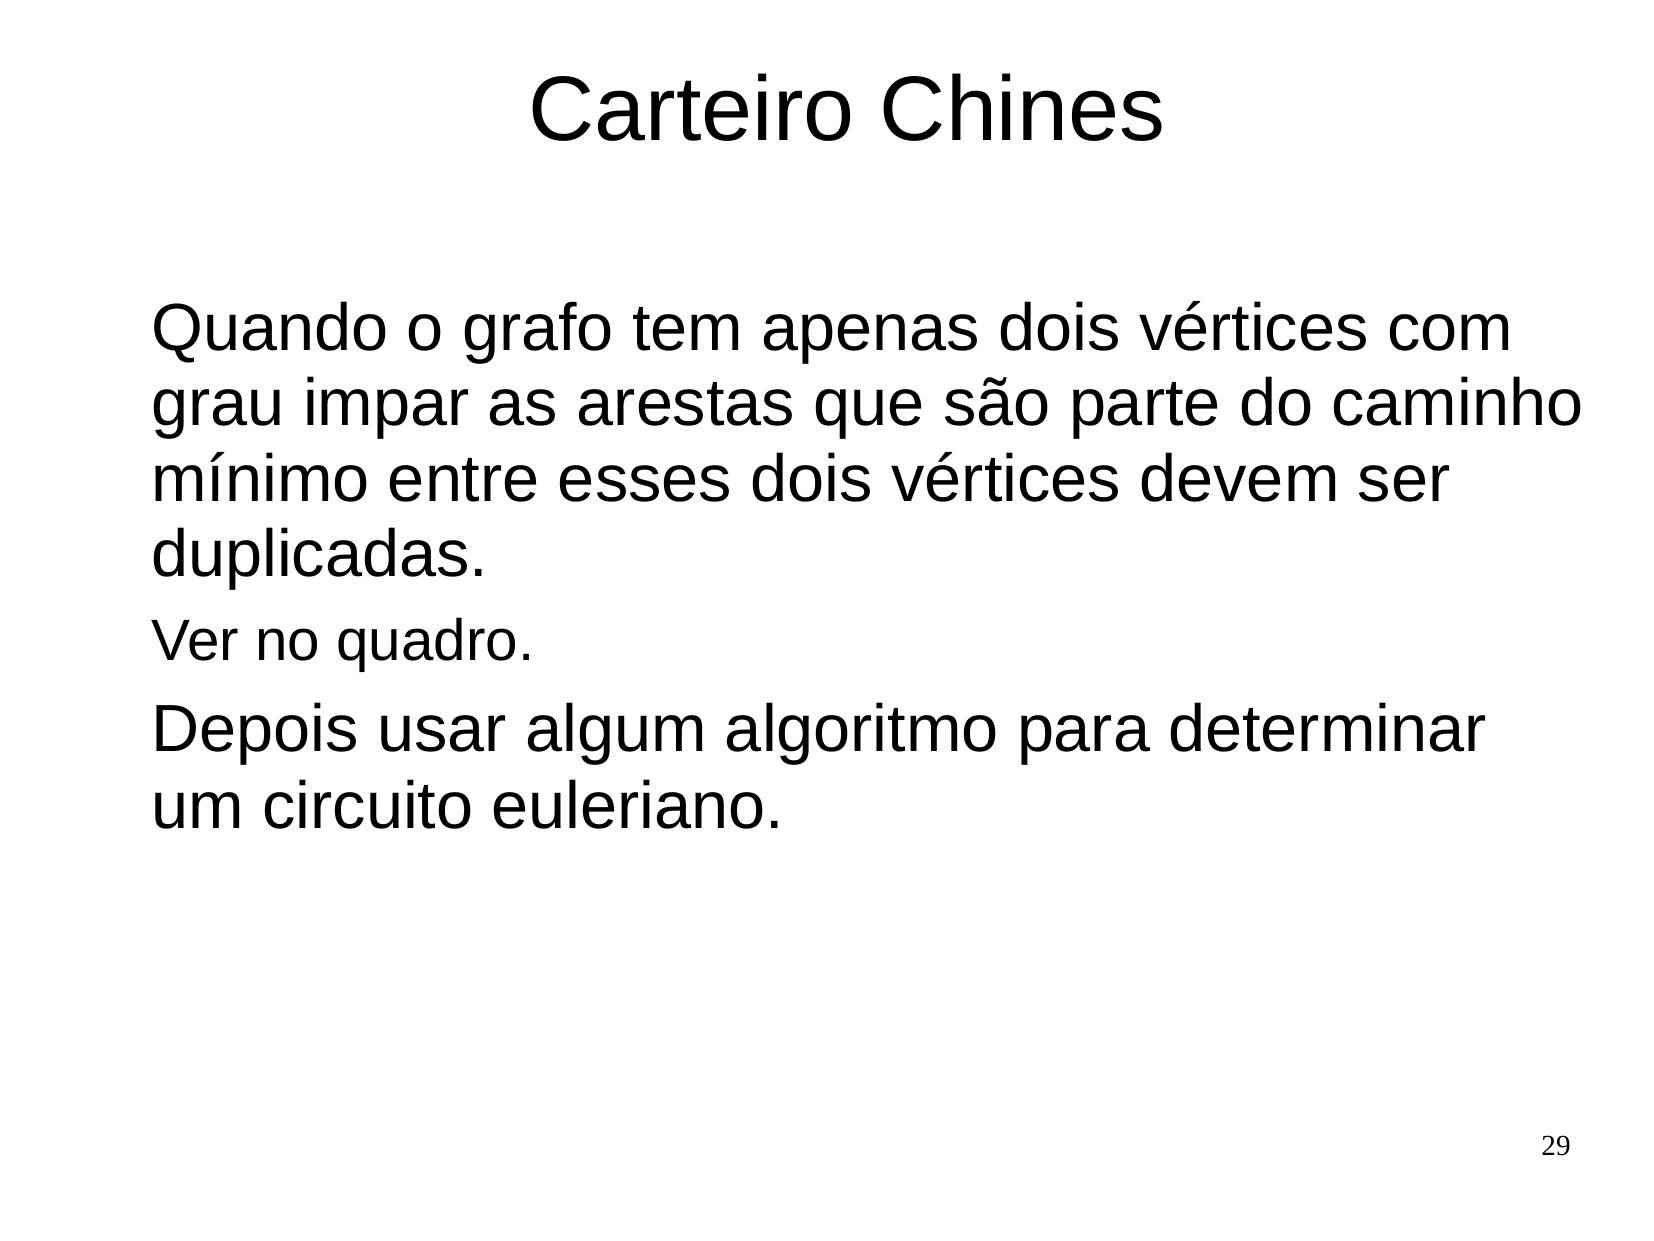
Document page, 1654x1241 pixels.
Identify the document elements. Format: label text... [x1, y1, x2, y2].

list Quando o grafo tem apenas dois vértices com grau impar as arestas que são parte do caminho mínimo entre esses dois vértices devem ser duplicadas. Ver no quadro. Depois usar algum algoritmo para determinar um circuito euleriano. [151, 289, 1599, 1004]
title Carteiro Chines [261, 51, 1433, 165]
